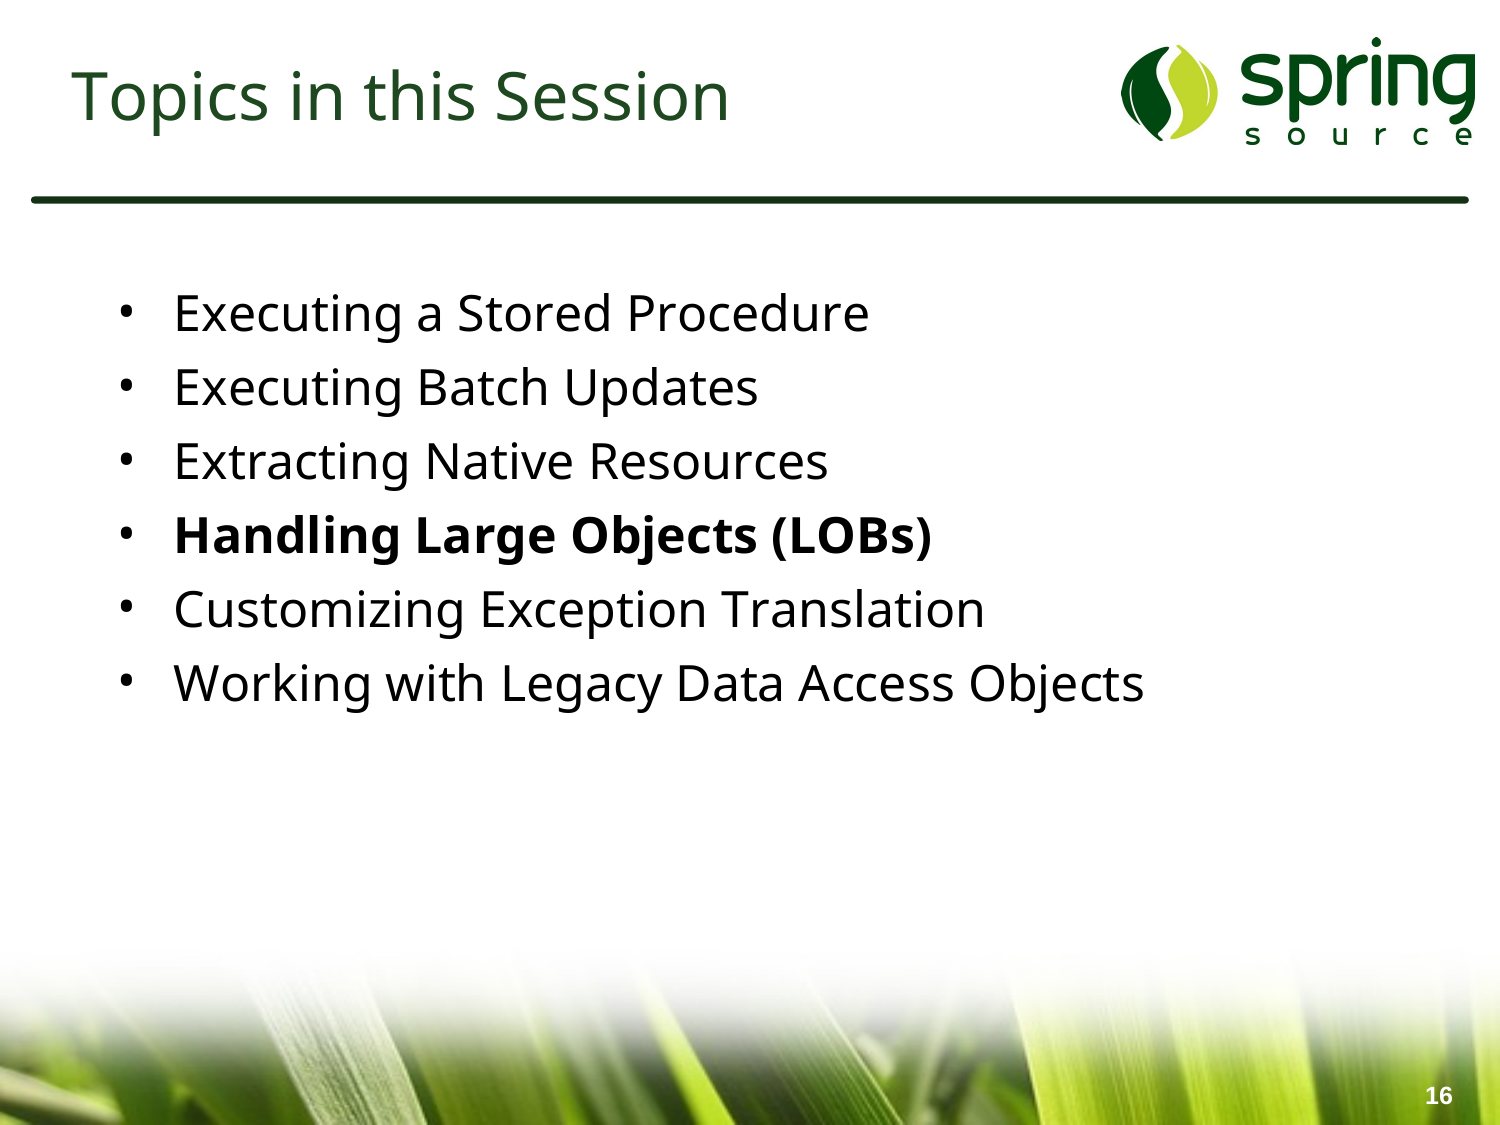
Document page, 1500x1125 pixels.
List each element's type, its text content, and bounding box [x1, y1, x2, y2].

picture [0, 944, 1500, 1125]
title Topics in this Session [56, 13, 1089, 176]
picture [1121, 37, 1475, 145]
list Executing a Stored Procedure Executing Batch Updates Extracting Native Resources Handling Large Objects (LOBs) Customizing Exception Translation Working with Legacy Data Access Objects [103, 275, 1394, 938]
